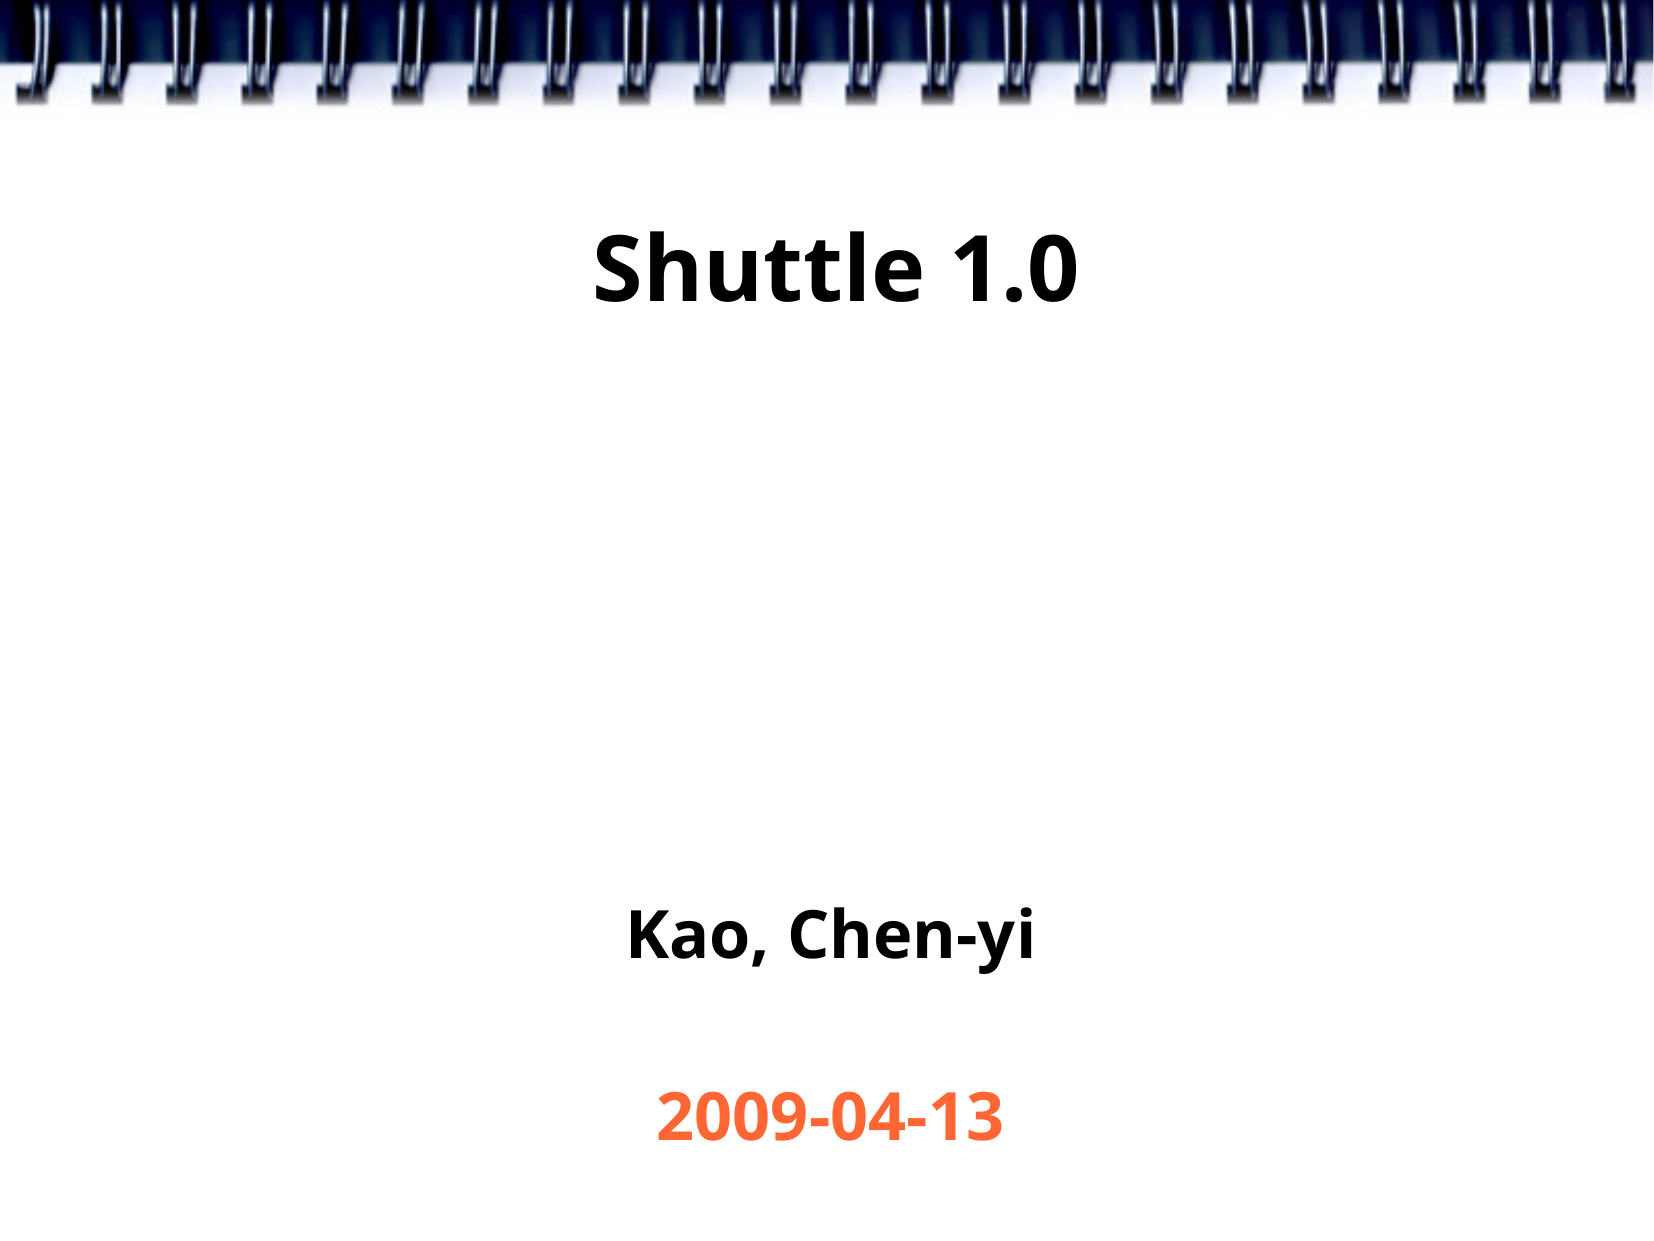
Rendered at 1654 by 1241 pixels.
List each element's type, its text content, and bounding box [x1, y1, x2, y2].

subtitle Kao, Chen-yi 2009-04-13 [190, 520, 1472, 1160]
title Shuttle 1.0 [139, 161, 1535, 370]
picture [0, 0, 1654, 121]
